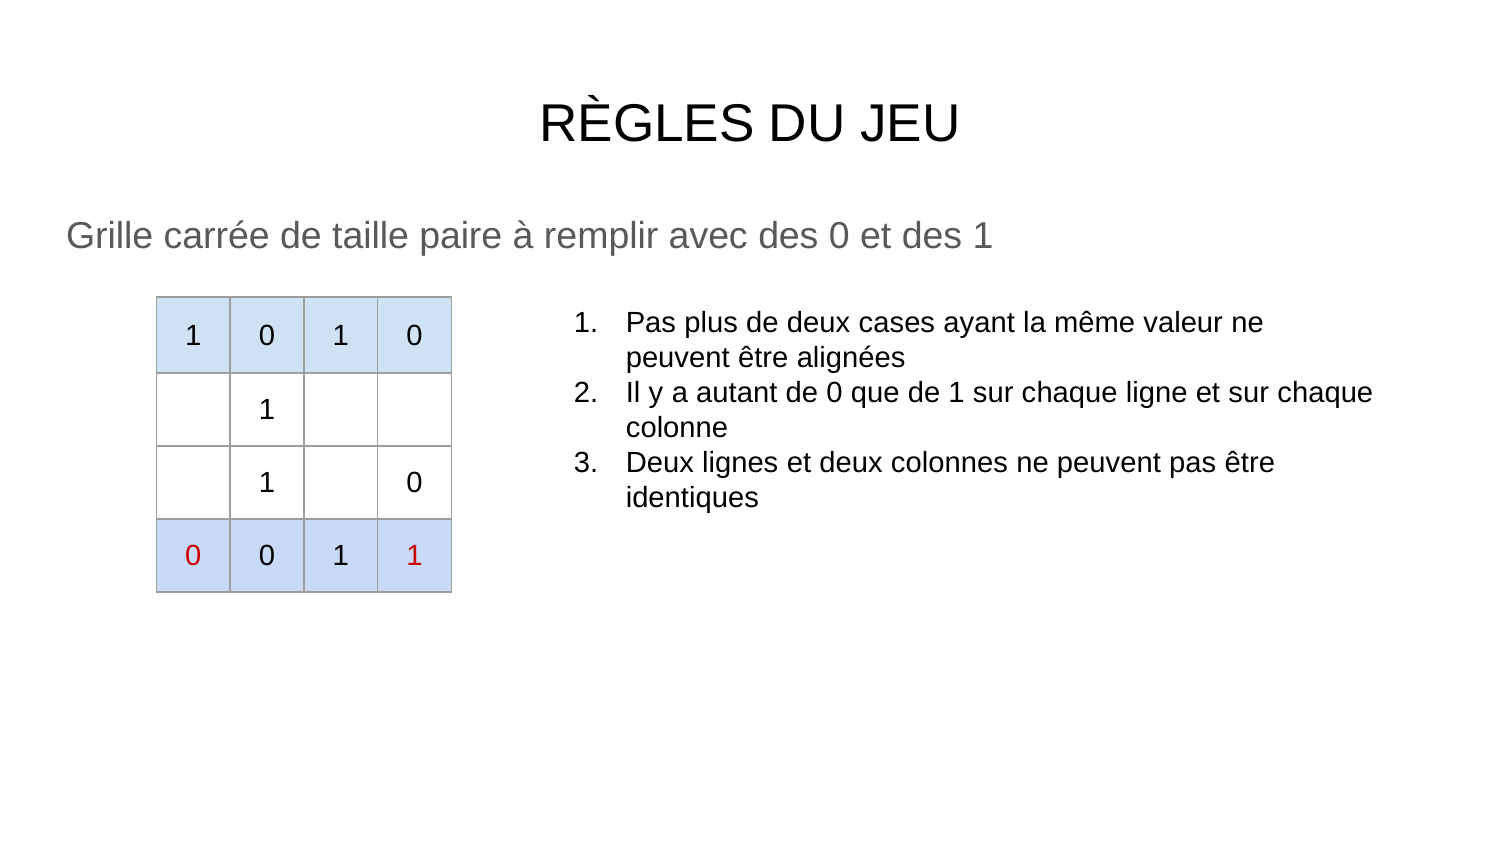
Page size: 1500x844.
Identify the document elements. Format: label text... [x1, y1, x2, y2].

table_header 1 [157, 298, 229, 372]
table_cell 0 [157, 520, 229, 591]
table_header 0 [378, 298, 451, 372]
table_cell [305, 447, 377, 518]
table_header 1 [305, 298, 377, 372]
list Grille carrée de taille paire à remplir avec des 0 et des 1 [51, 189, 1449, 283]
table_cell [305, 374, 377, 445]
table_cell [157, 447, 229, 518]
table_cell 1 [305, 520, 377, 591]
table_cell 1 [231, 374, 303, 445]
table_cell 1 [231, 447, 303, 518]
table_cell 1 [378, 520, 451, 591]
table_header 0 [231, 298, 303, 372]
table_cell 0 [231, 520, 303, 591]
title RÈGLES DU JEU [51, 72, 1449, 167]
table_cell [157, 374, 229, 445]
text_box Pas plus de deux cases ayant la même valeur ne peuvent être alignées Il y a autant de 0 que de 1 sur chaque ligne et sur chaque colonne Deux lignes et deux colonnes ne peuvent pas être identiques [535, 288, 1391, 529]
table_cell 0 [378, 447, 451, 518]
table_cell [378, 374, 451, 445]
